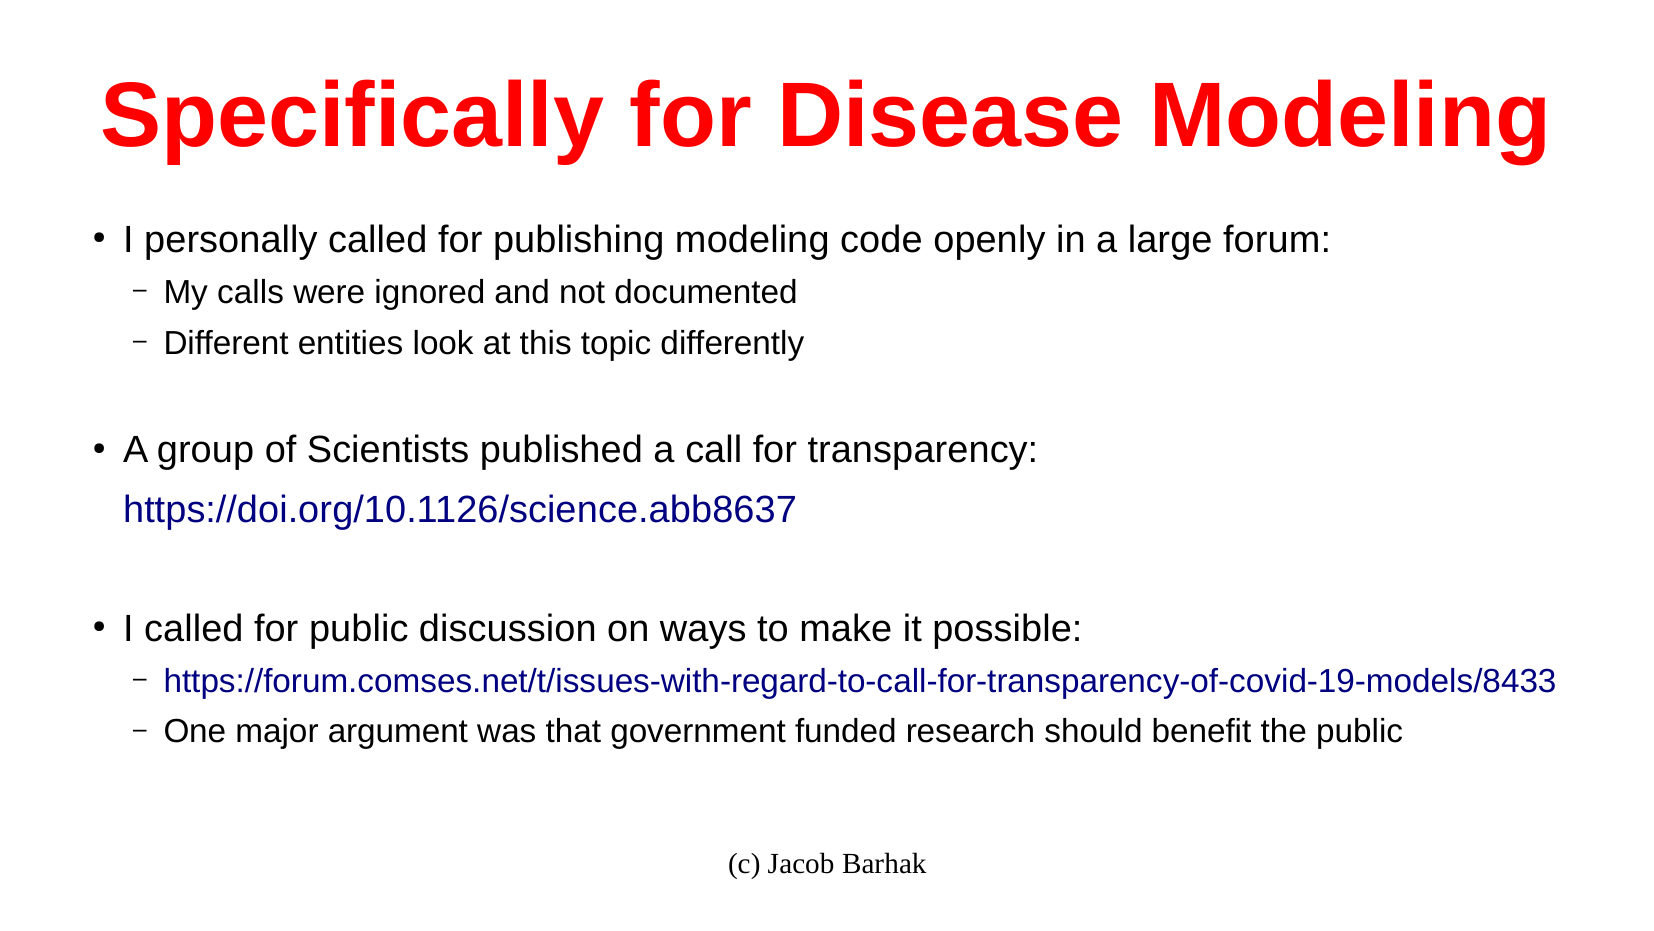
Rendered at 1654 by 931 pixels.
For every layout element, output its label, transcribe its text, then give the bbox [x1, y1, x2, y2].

list I personally called for publishing modeling code openly in a large forum: My calls were ignored and not documented Different entities look at this topic differently A group of Scientists published a call for transparency: https://doi.org/10.1126/science.abb8637 I called for public discussion on ways to make it possible: https://forum.comses.net/t/issues-with-regard-to-call-for-transparency-of-covid-19-models/8433 One major argument was that government funded research should benefit the public [82, 217, 1571, 758]
title Specifically for Disease Modeling [82, 37, 1571, 193]
